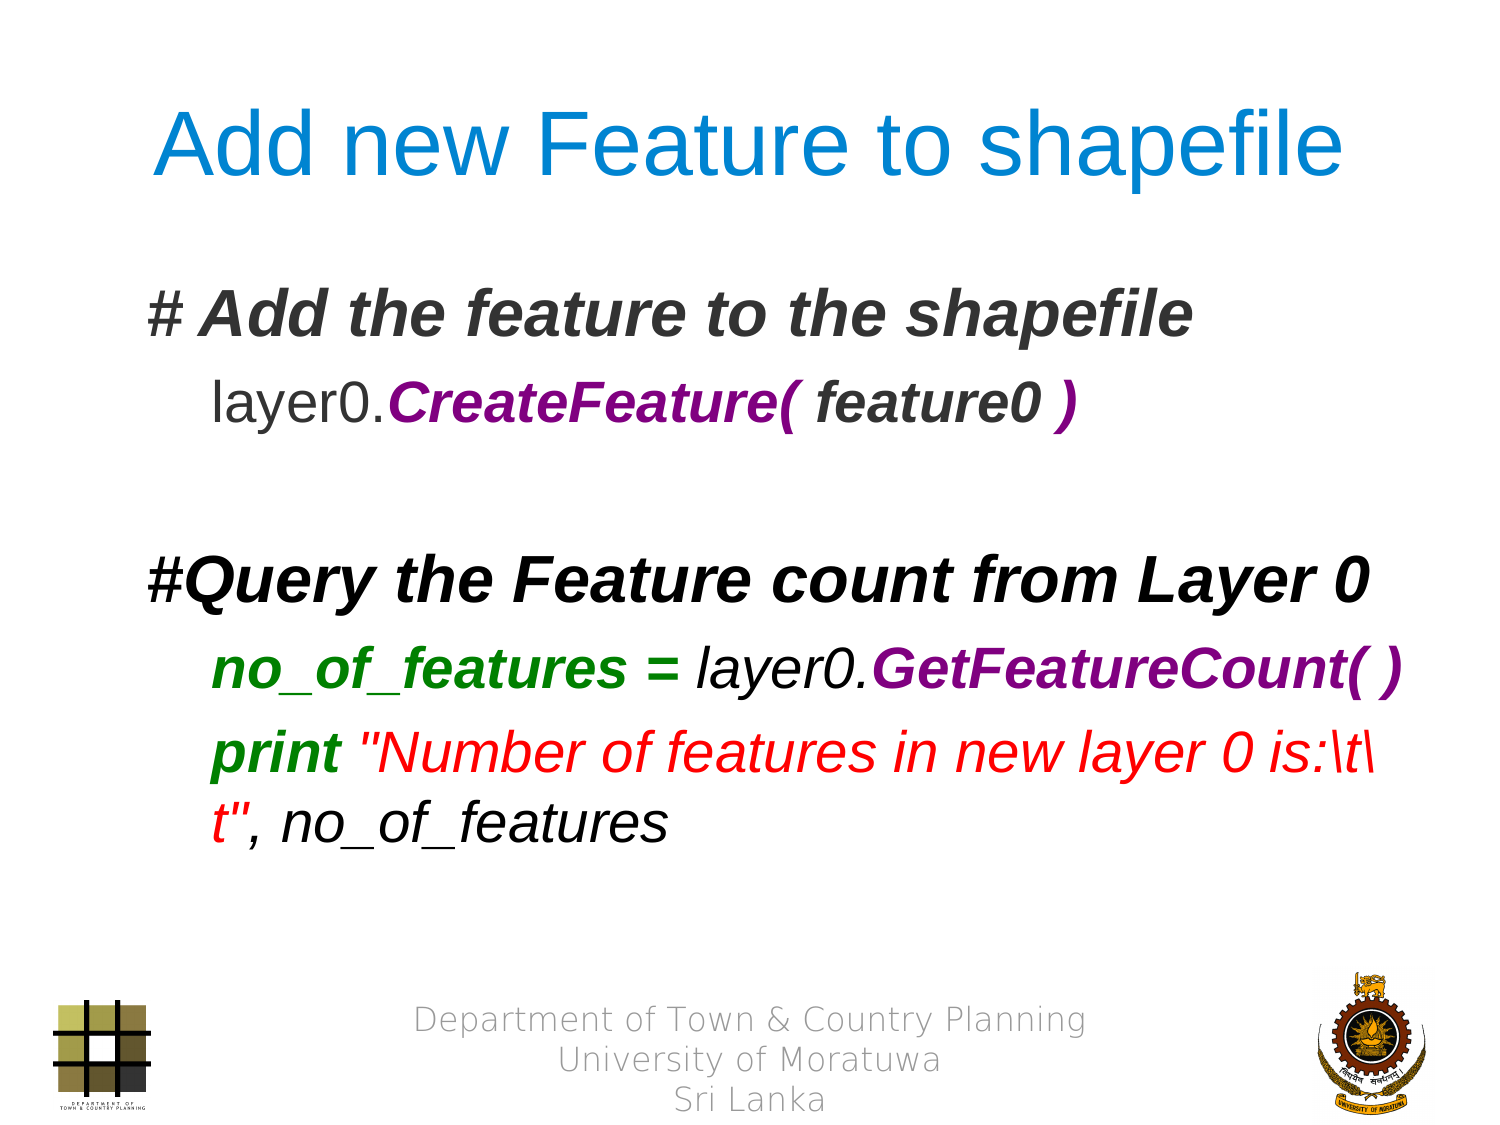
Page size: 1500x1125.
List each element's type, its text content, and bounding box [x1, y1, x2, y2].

list # Add the feature to the shapefile layer0.CreateFeature( feature0 ) #Query the Feature count from Layer 0 no_of_features = layer0.GetFeatureCount( ) print "Number of features in new layer 0 is:\t\t", no_of_features [75, 262, 1426, 916]
title Add new Feature to shapefile [75, 45, 1426, 233]
picture [53, 1000, 151, 1110]
picture [1312, 966, 1435, 1125]
